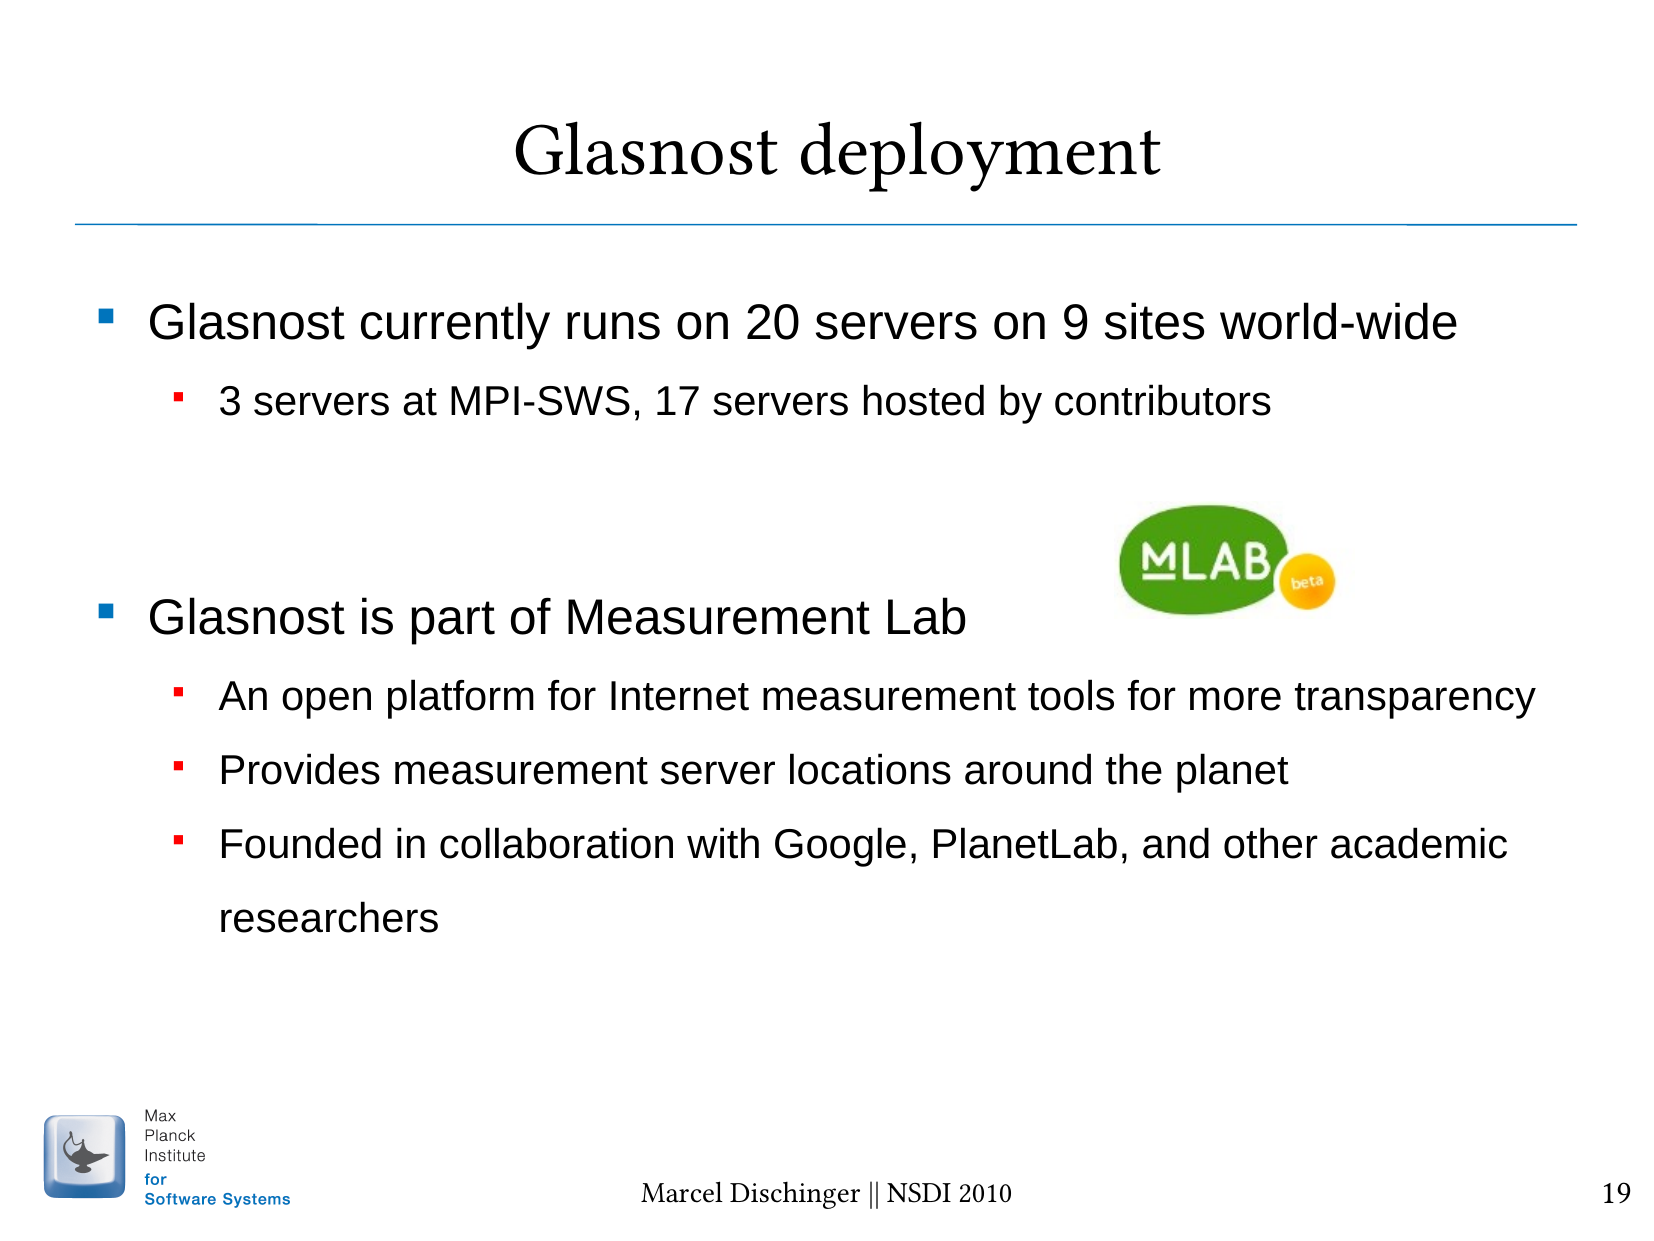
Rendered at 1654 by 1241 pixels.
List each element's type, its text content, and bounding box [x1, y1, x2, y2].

list Glasnost currently runs on 20 servers on 9 sites world-wide 3 servers at MPI-SWS, 17 servers hosted by contributors Glasnost is part of Measurement Lab An open platform for Internet measurement tools for more transparency Provides measurement server locations around the planet Founded in collaboration with Google, PlanetLab, and other academic researchers [77, 277, 1579, 1180]
title Glasnost deployment [54, 51, 1621, 252]
picture [1114, 501, 1355, 619]
